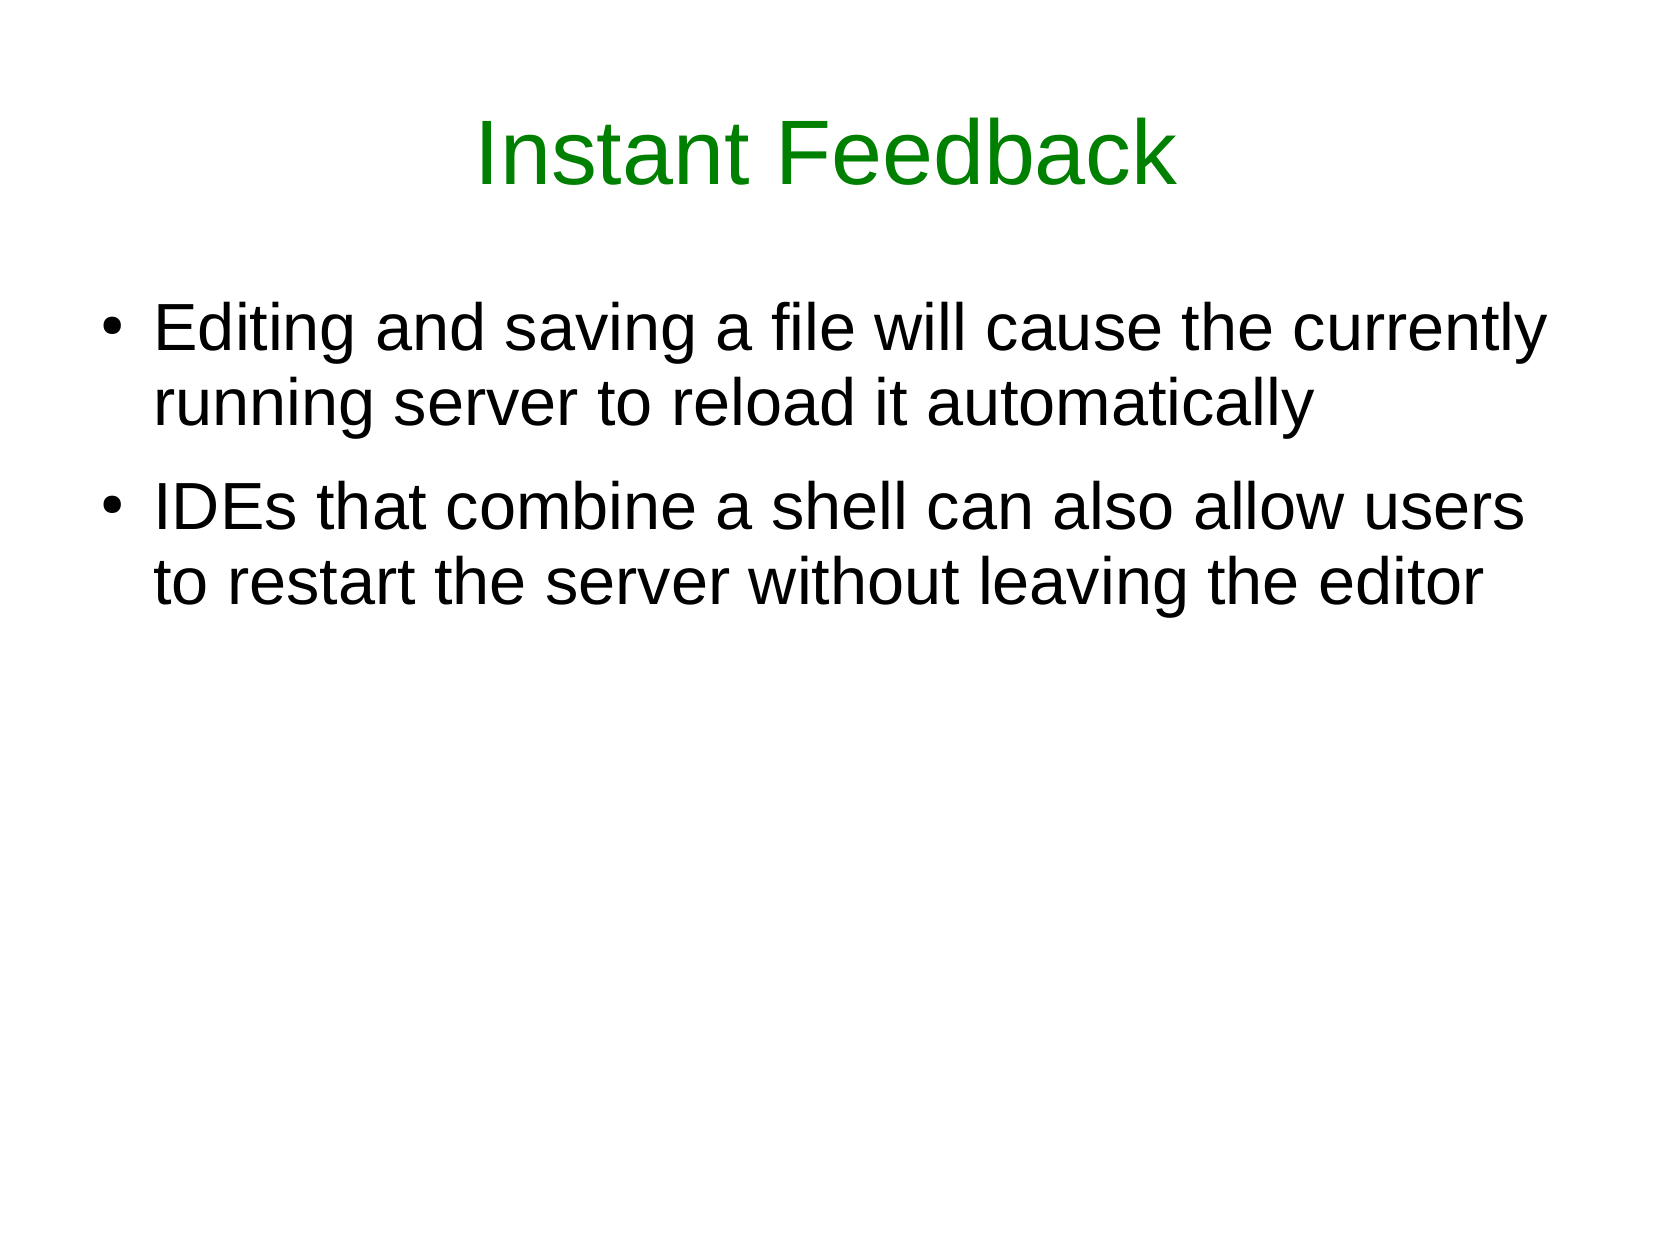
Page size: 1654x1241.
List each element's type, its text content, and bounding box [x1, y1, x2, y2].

title Instant Feedback [82, 49, 1571, 257]
list Editing and saving a file will cause the currently running server to reload it automatically IDEs that combine a shell can also allow users to restart the server without leaving the editor [82, 290, 1571, 1010]
